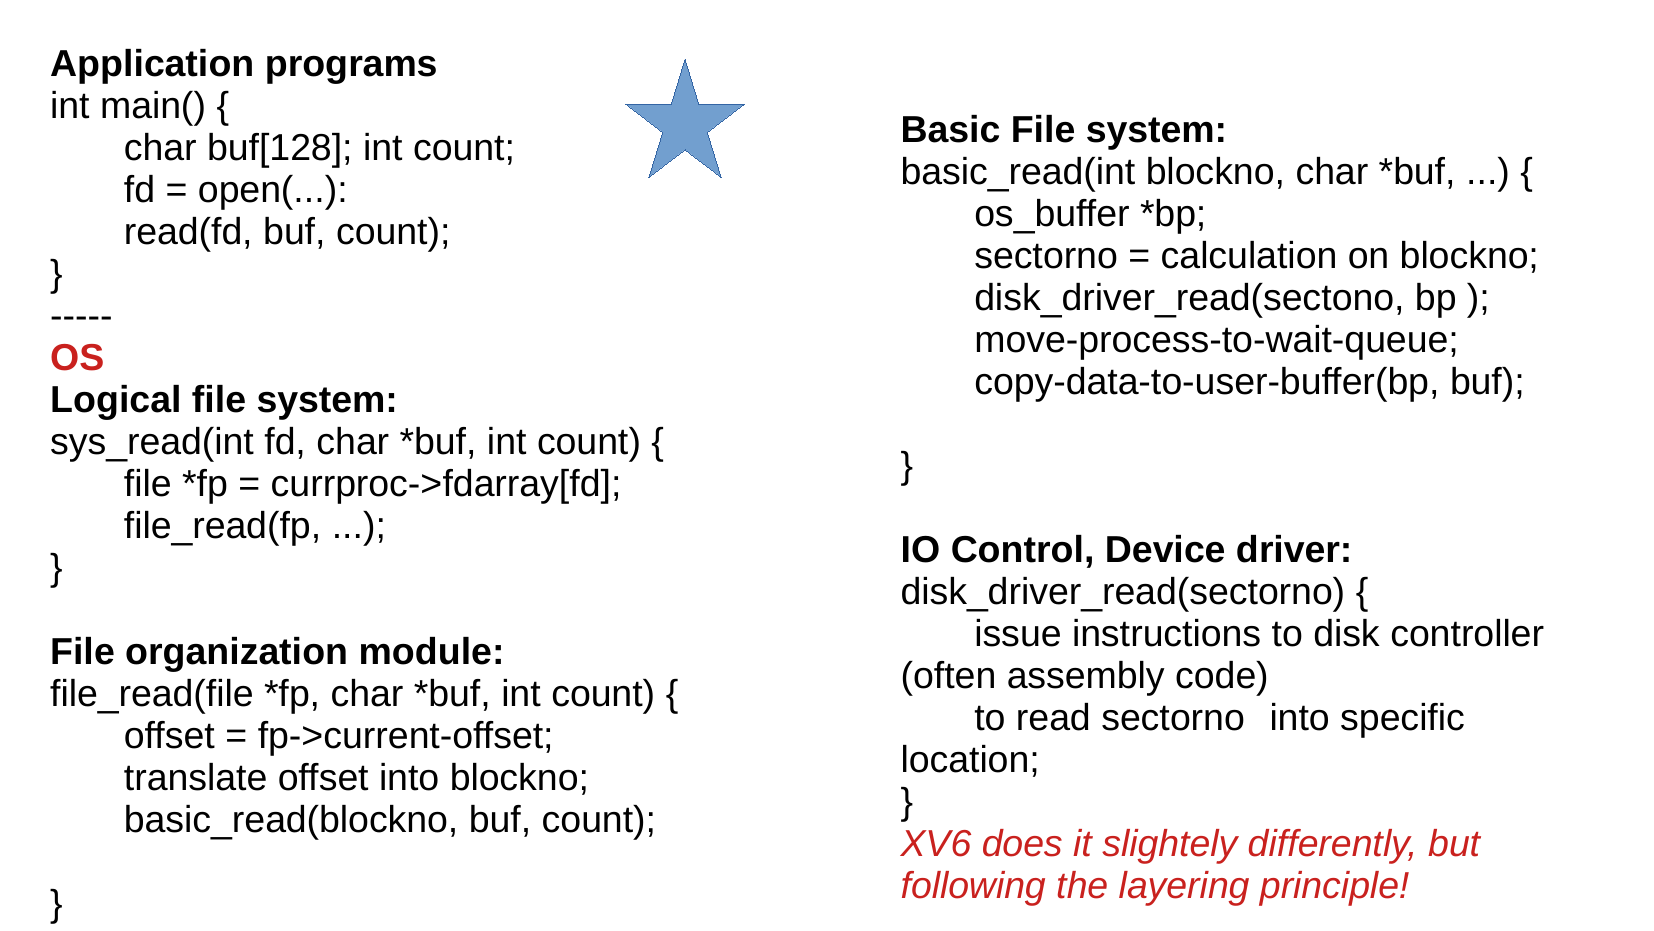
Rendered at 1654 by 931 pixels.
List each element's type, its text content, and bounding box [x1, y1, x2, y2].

text_box [625, 59, 745, 178]
text_box Application programs int main() { char buf[128]; int count; fd = open(...): read(fd, buf, count); } ----- OS Logical file system: sys_read(int fd, char *buf, int count) { file *fp = currproc->fdarray[fd]; file_read(fp, ...); } File organization module: file_read(file *fp, char *buf, int count) { offset = fp->current-offset; translate offset into blockno; basic_read(blockno, buf, count); } [35, 35, 815, 931]
text_box Basic File system: basic_read(int blockno, char *buf, ...) { os_buffer *bp; sectorno = calculation on blockno; disk_driver_read(sectono, bp ); move-process-to-wait-queue; copy-data-to-user-buffer(bp, buf); } IO Control, Device driver: disk_driver_read(sectorno) { issue instructions to disk controller (often assembly code) to read sectorno into specific location; } XV6 does it slightely differently, but following the layering principle! [885, 59, 1571, 914]
